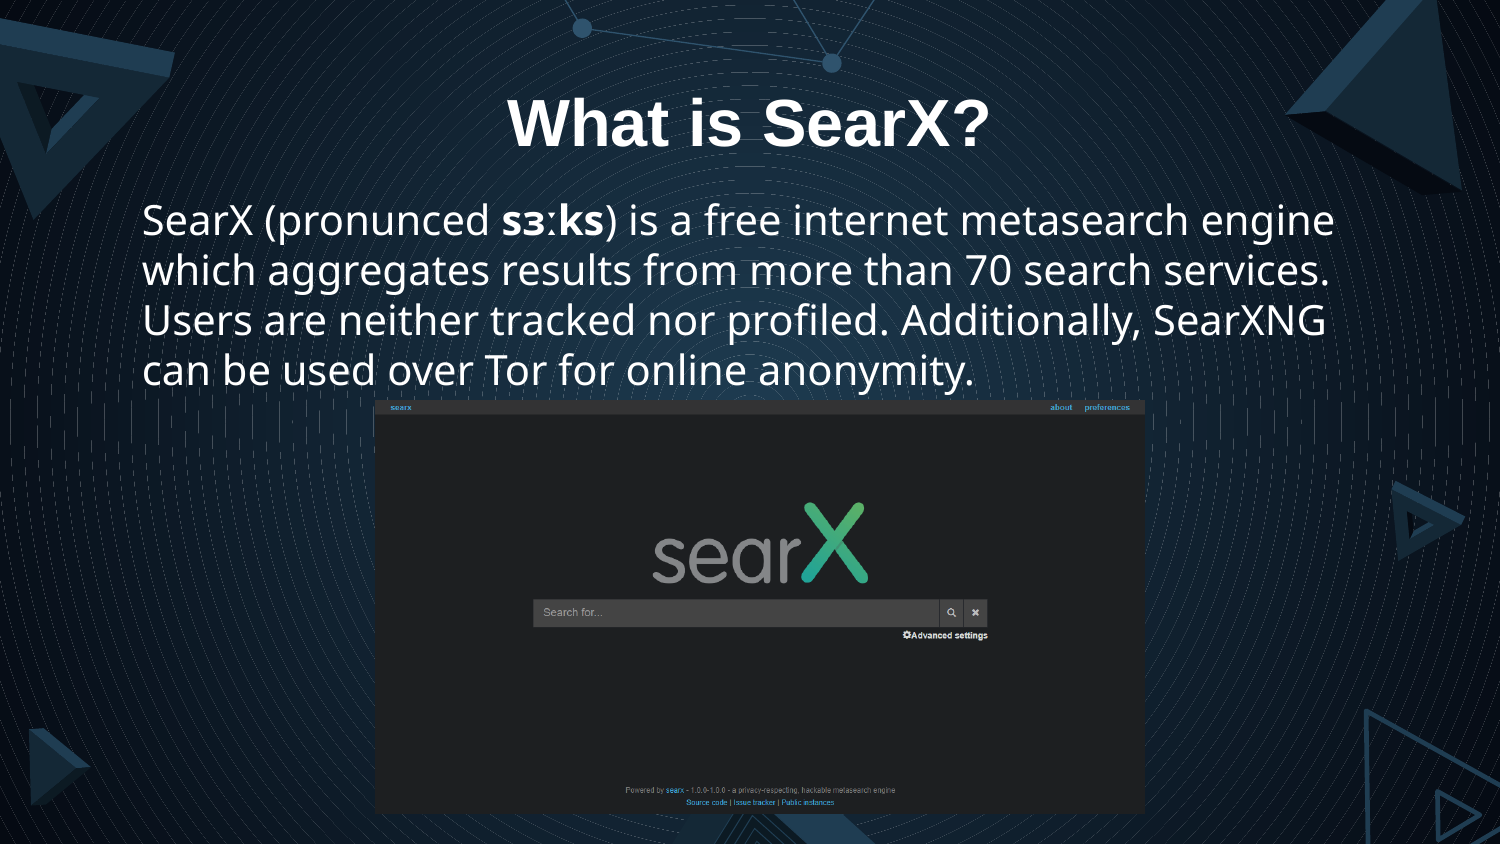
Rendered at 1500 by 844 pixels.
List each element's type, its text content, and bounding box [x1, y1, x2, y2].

title What is SearX? [116, 96, 1383, 145]
picture [375, 400, 1145, 814]
list SearX (pronunced sɜːks) is a free internet metasearch engine which aggregates results from more than 70 search services. Users are neither tracked nor profiled. Additionally, SearXNG can be used over Tor for online anonymity. [116, 178, 1383, 451]
